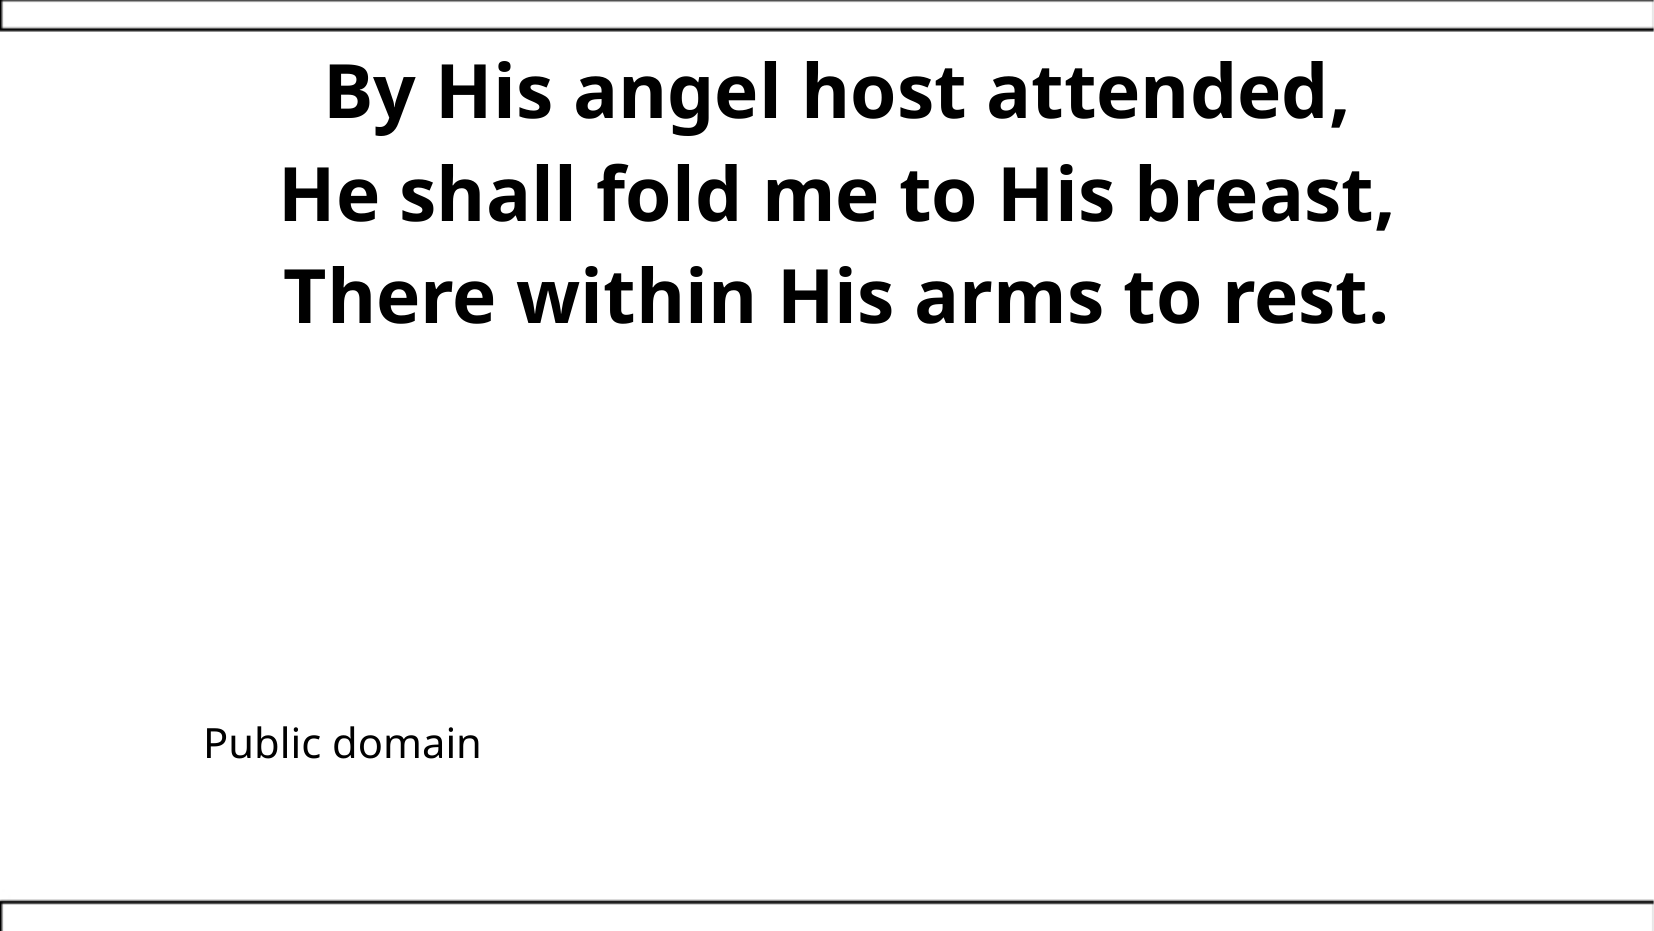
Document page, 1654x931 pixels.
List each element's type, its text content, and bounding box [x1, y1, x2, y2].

picture [0, 0, 1654, 931]
text_box By His angel host attended, He shall fold me to His breast, There within His arms to rest. Public domain [102, 31, 1573, 763]
